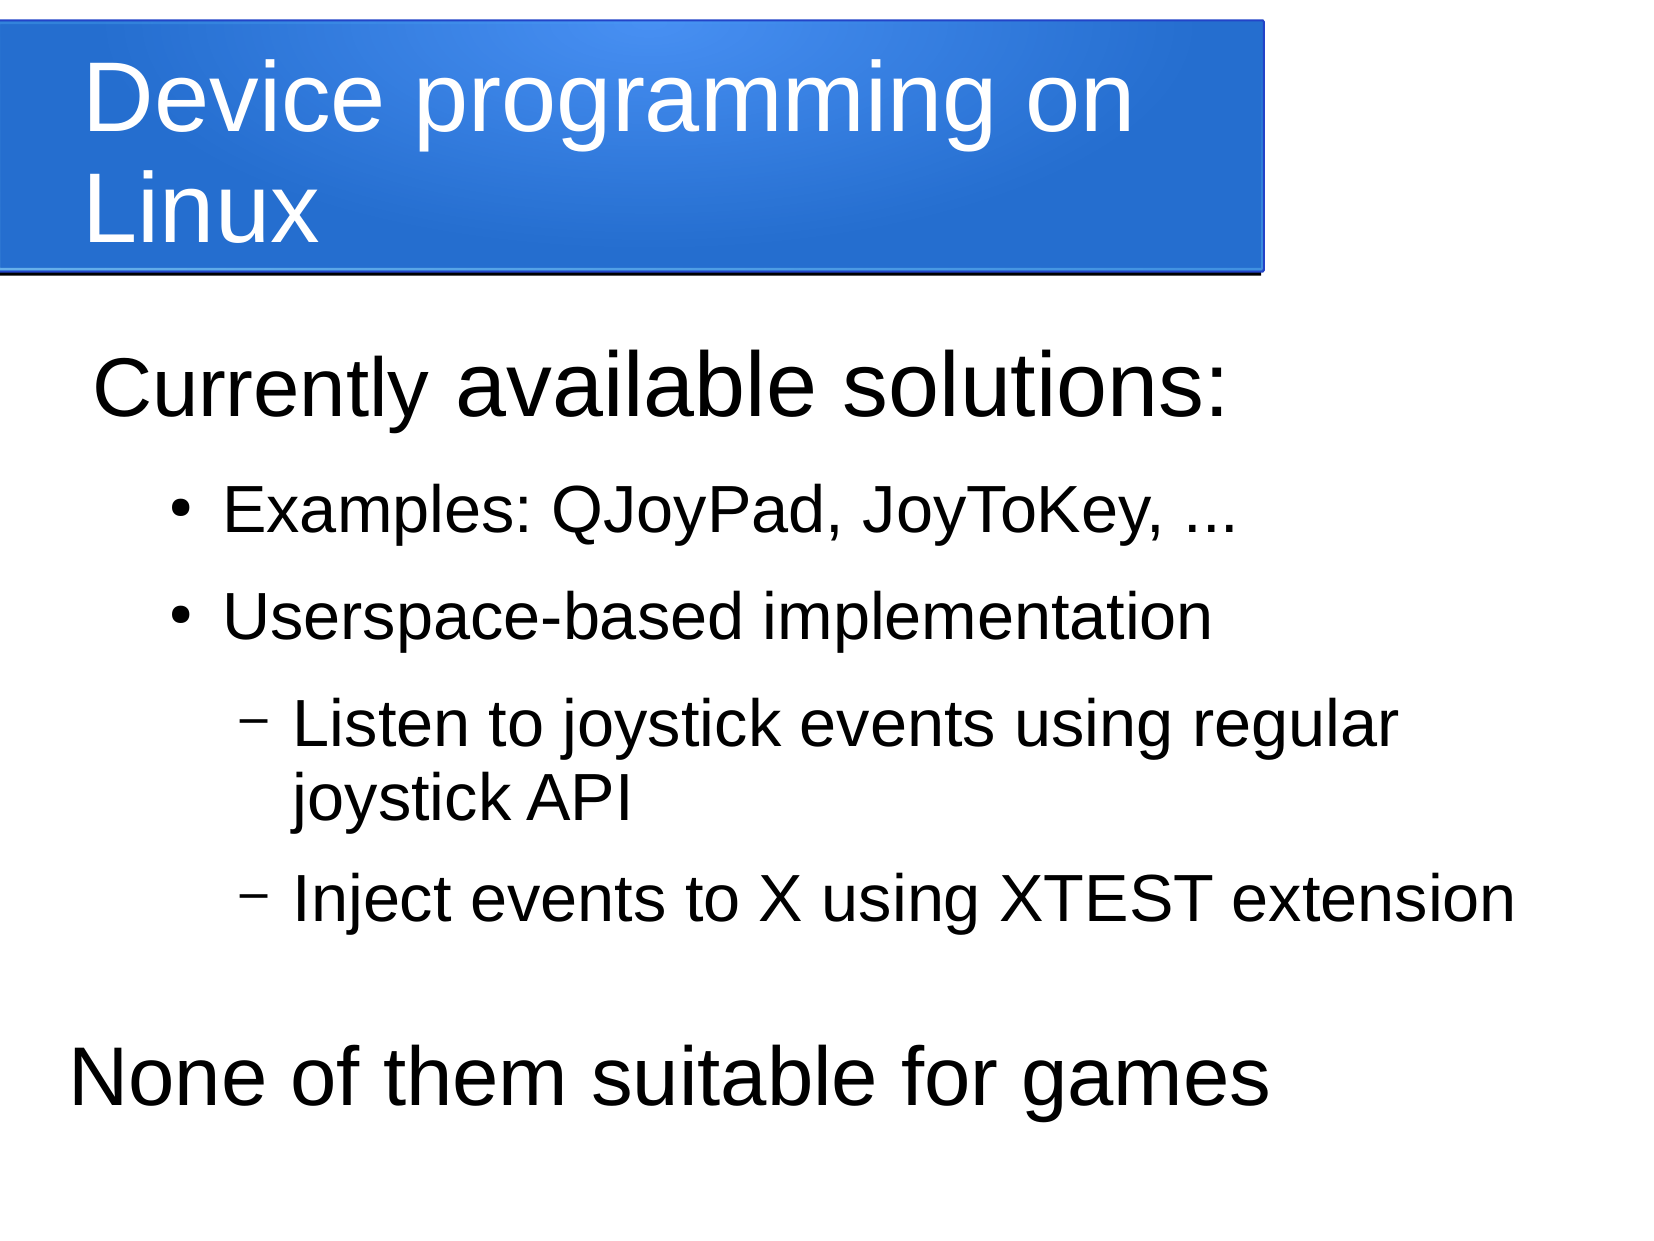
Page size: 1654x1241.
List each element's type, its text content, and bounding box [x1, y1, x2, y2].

list Examples: QJoyPad, JoyToKey, ... Userspace-based implementation Listen to joystick events using regular joystick API Inject events to X using XTEST extension [151, 472, 1536, 1170]
title Device programming on Linux [82, 42, 1250, 264]
list Currently available solutions: [21, 333, 1477, 449]
list None of them suitable for games [0, 1030, 1453, 1146]
